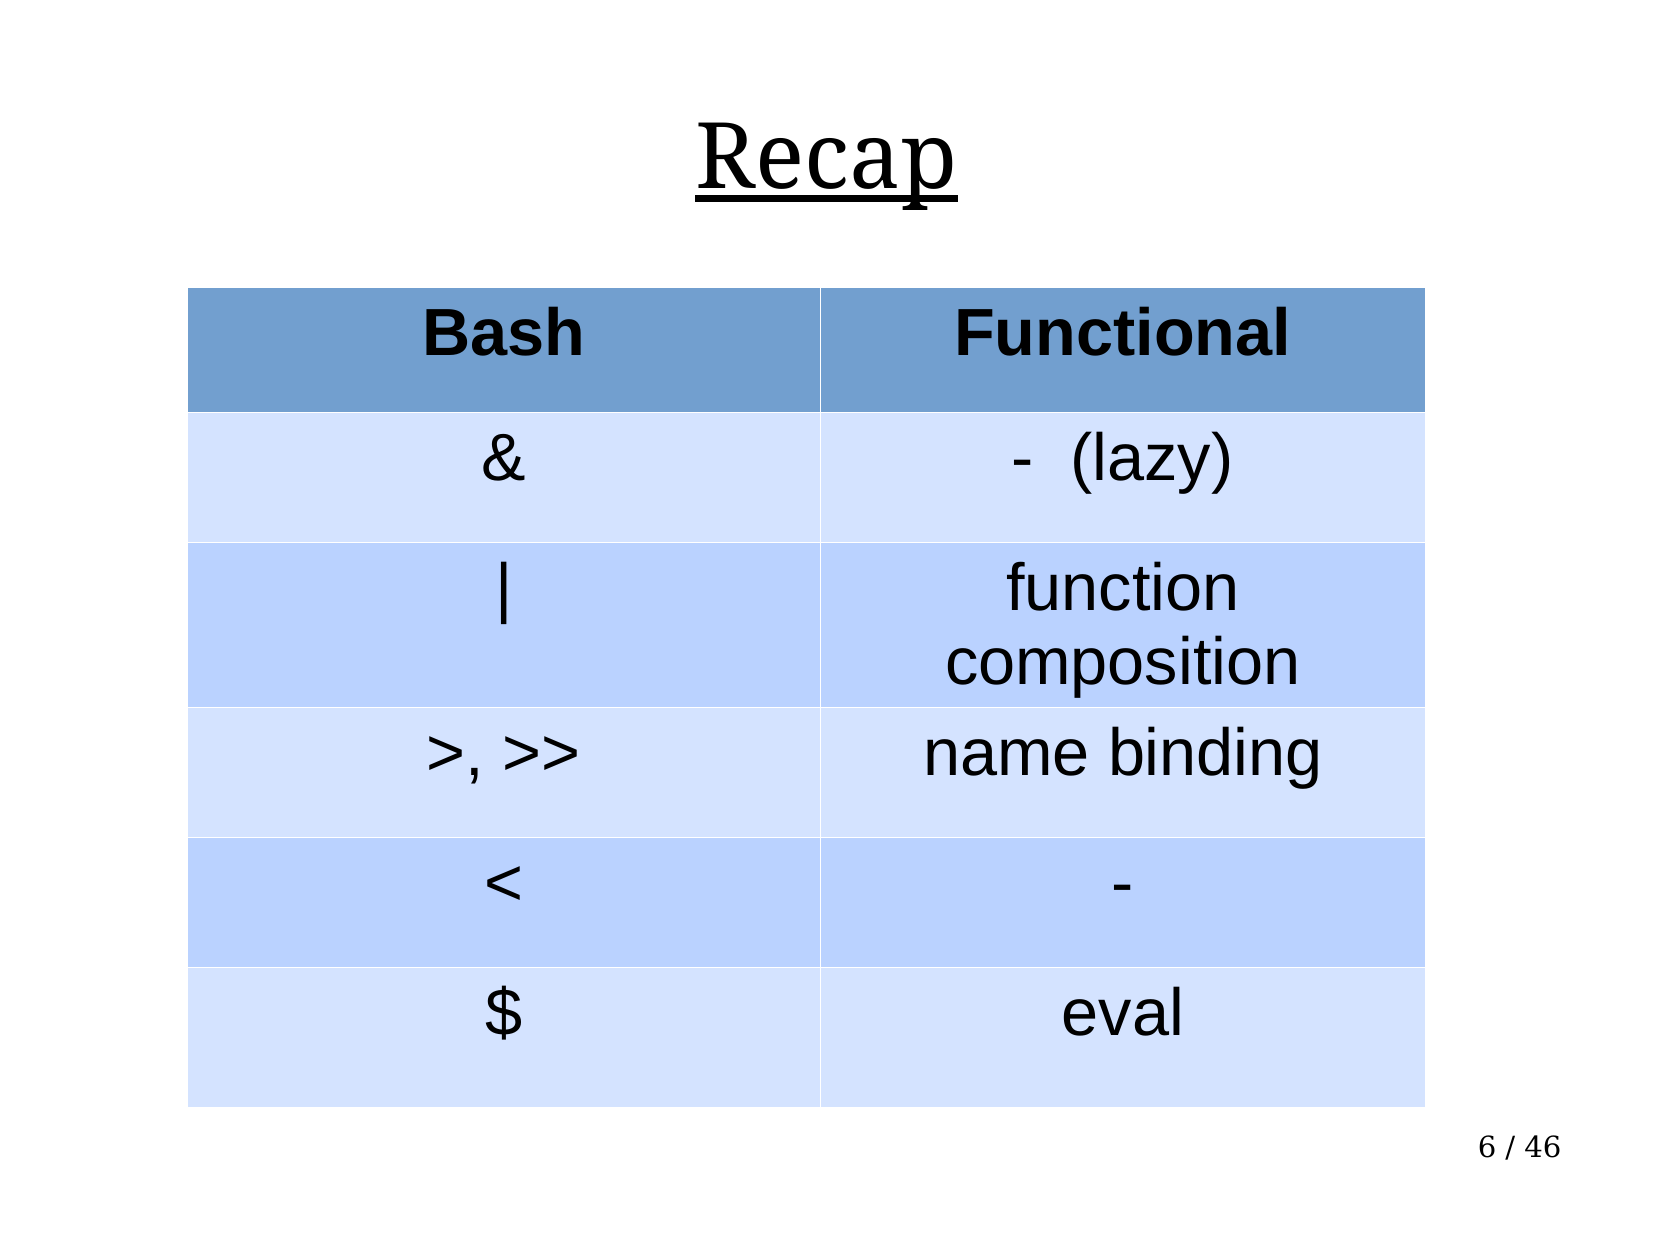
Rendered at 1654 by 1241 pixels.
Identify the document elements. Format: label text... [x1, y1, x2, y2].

table_cell eval [821, 968, 1425, 1107]
table_cell $ [188, 968, 820, 1107]
table_cell - [821, 838, 1425, 967]
table_cell function composition [821, 543, 1425, 707]
table_header Functional [821, 288, 1425, 412]
table_cell | [188, 543, 820, 707]
table_cell >, >> [188, 708, 820, 837]
table_cell - (lazy) [821, 413, 1425, 542]
title Recap [82, 49, 1571, 257]
table_cell < [188, 838, 820, 967]
table_header Bash [188, 288, 820, 412]
table_cell name binding [821, 708, 1425, 837]
table_cell & [188, 413, 820, 542]
